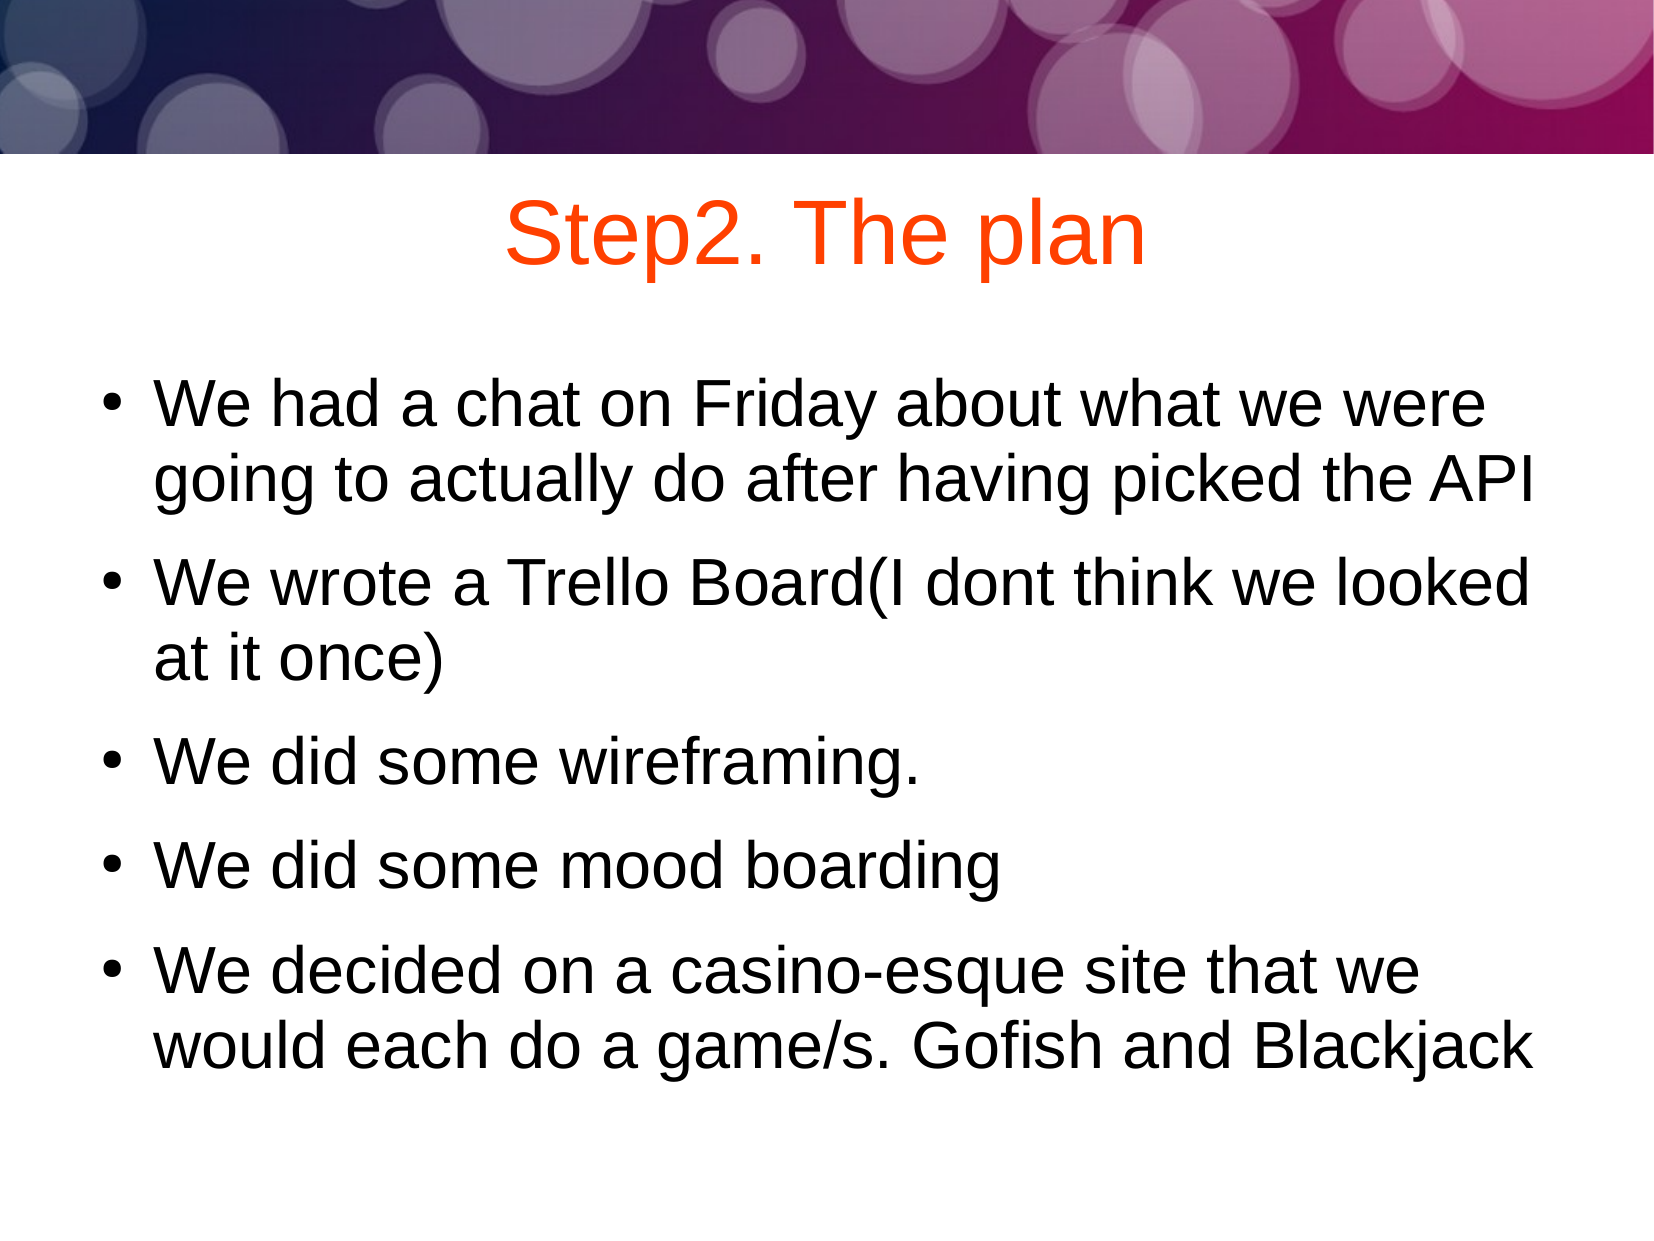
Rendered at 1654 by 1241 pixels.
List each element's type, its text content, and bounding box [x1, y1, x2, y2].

title Step2. The plan [82, 147, 1571, 319]
list We had a chat on Friday about what we were going to actually do after having picked the API We wrote a Trello Board(I dont think we looked at it once) We did some wireframing. We did some mood boarding We decided on a casino-esque site that we would each do a game/s. Gofish and Blackjack [82, 366, 1571, 1087]
picture [0, 0, 1654, 154]
